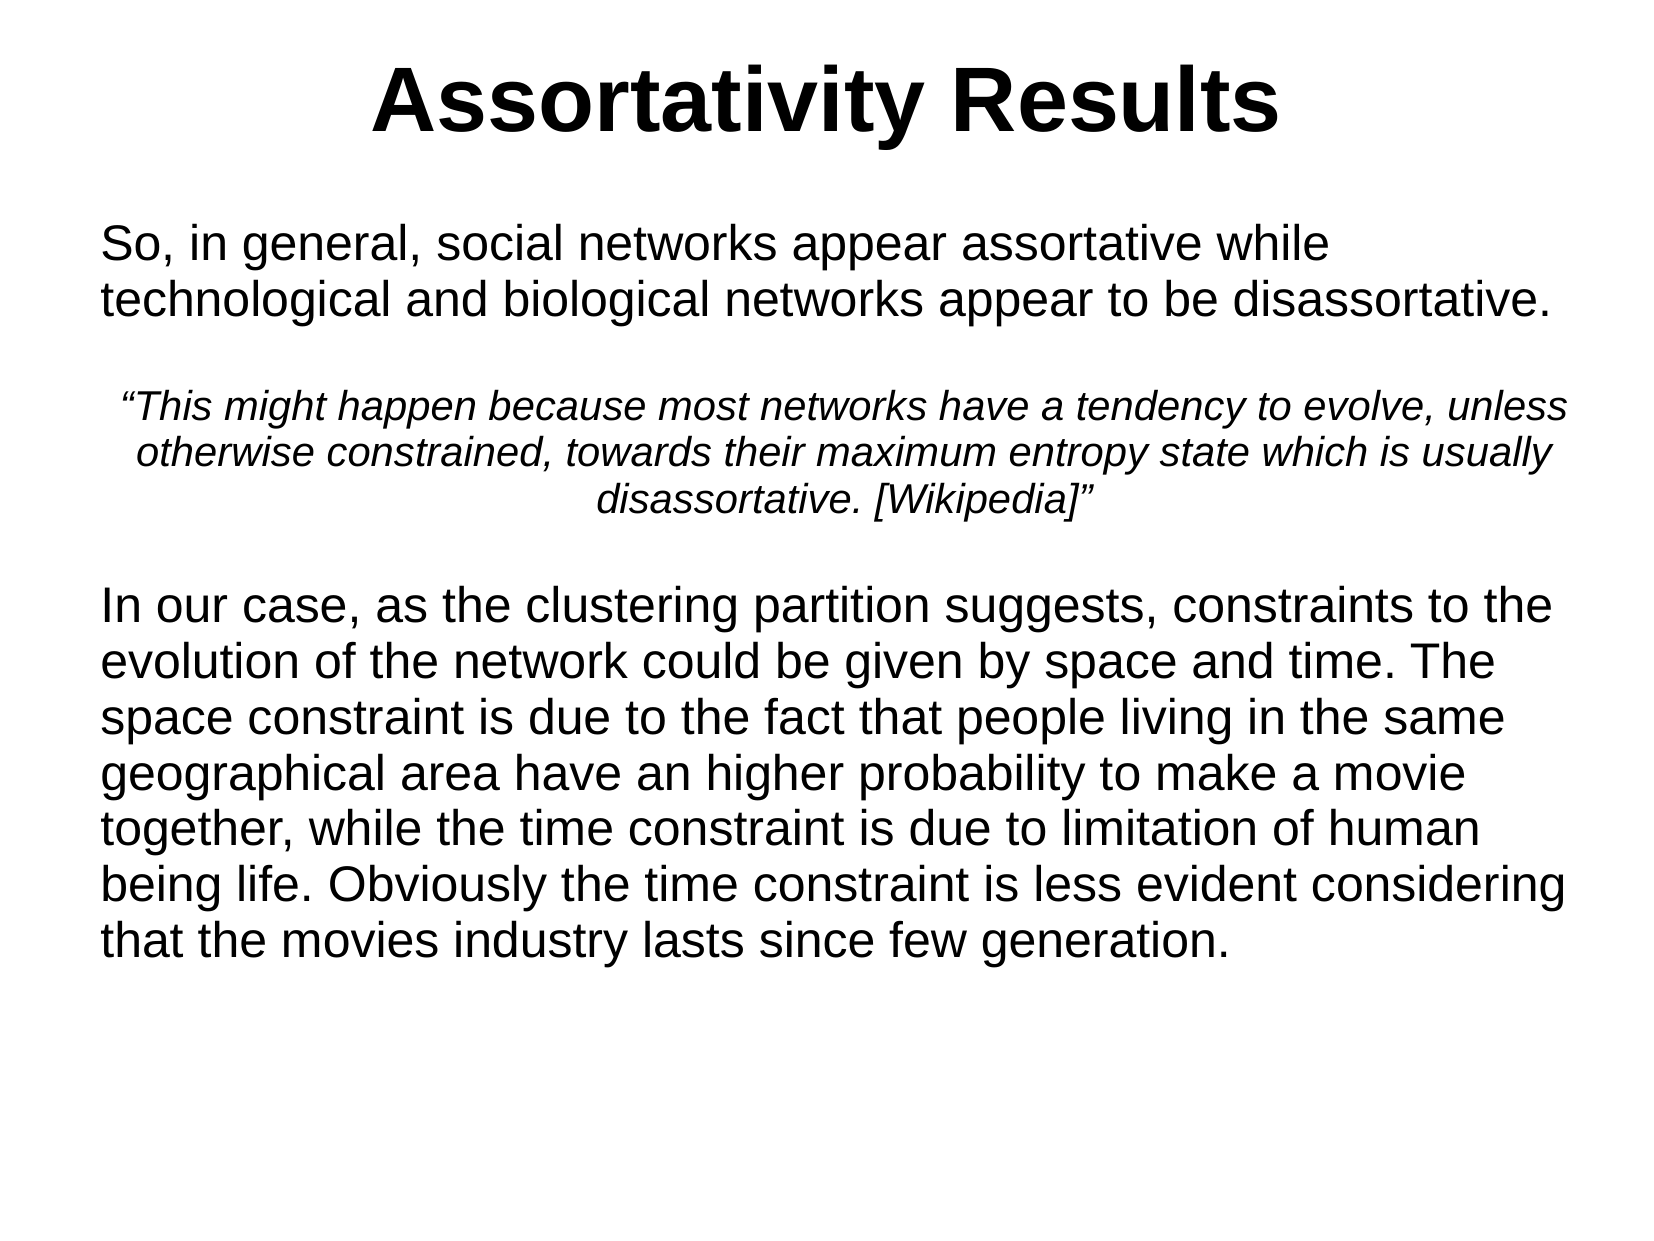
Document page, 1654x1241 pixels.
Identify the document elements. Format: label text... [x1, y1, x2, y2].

title Assortativity Results [82, 3, 1571, 196]
text_box So, in general, social networks appear assortative while technological and biological networks appear to be disassortative. “This might happen because most networks have a tendency to evolve, unless otherwise constrained, towards their maximum entropy state which is usually disassortative. [Wikipedia]” In our case, as the clustering partition suggests, constraints to the evolution of the network could be given by space and time. The space constraint is due to the fact that people living in the same geographical area have an higher probability to make a movie together, while the time constraint is due to limitation of human being life. Obviously the time constraint is less evident considering that the movies industry lasts since few generation. [100, 159, 1589, 1191]
